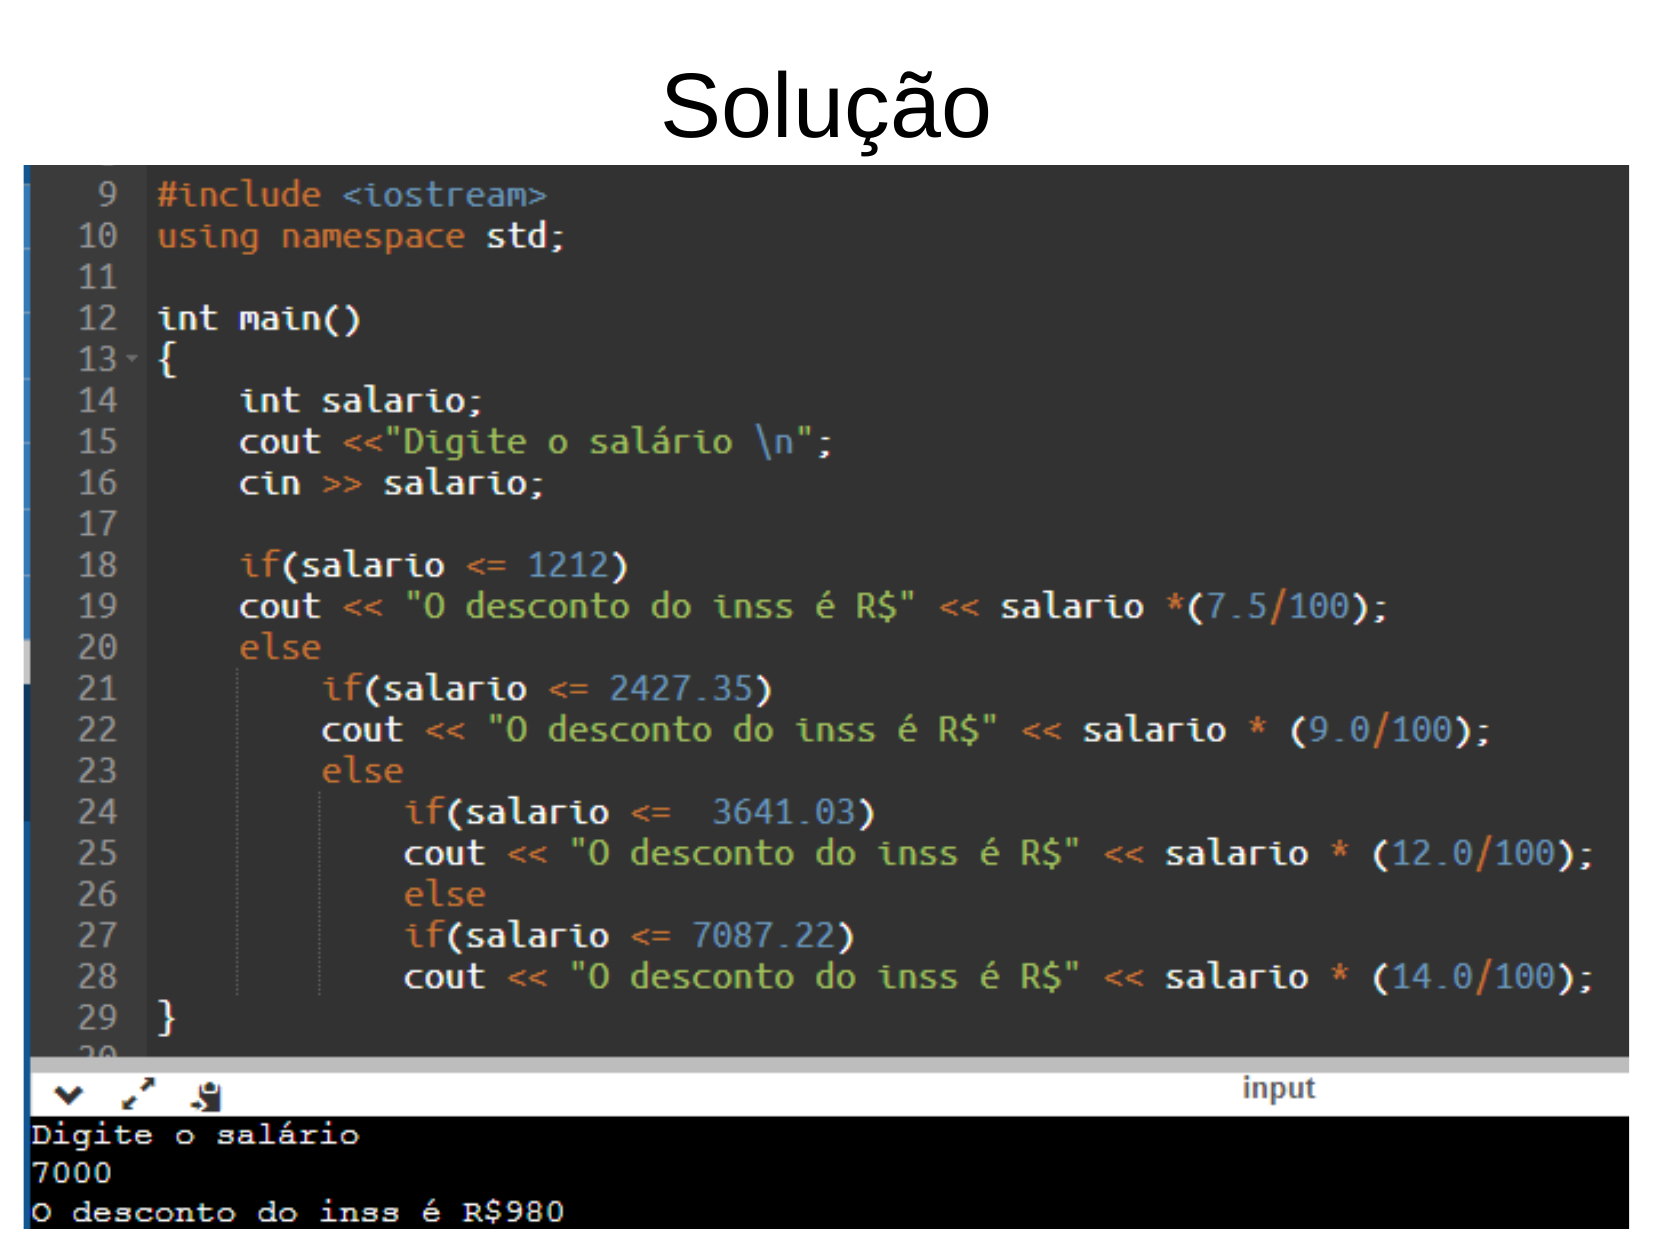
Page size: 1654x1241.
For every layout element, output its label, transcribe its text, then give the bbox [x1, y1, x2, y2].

picture [23, 165, 1630, 1229]
title Solução [82, 2, 1571, 165]
